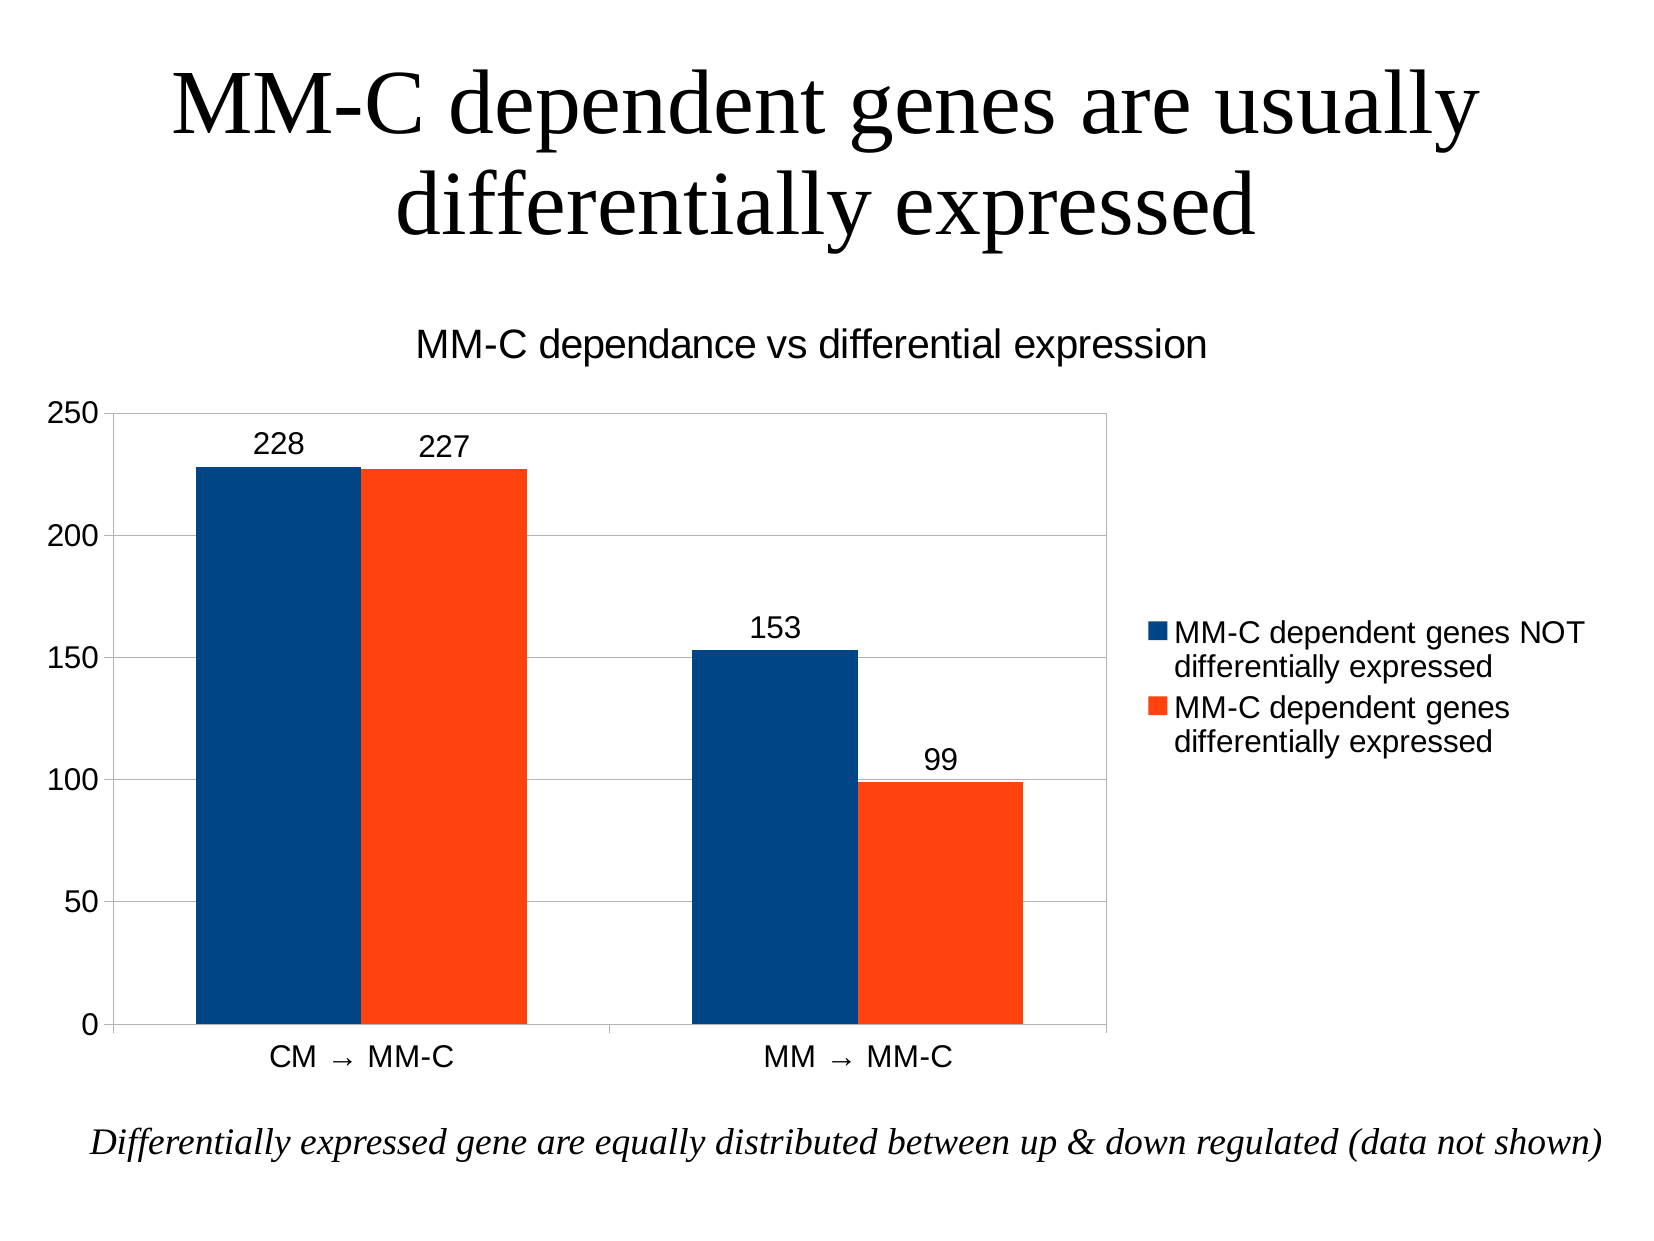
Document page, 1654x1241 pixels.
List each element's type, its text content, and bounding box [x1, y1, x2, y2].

chart [15, 284, 1609, 1090]
text_box Differentially expressed gene are equally distributed between up & down regulated (data not shown) [75, 1113, 1619, 1171]
title MM-C dependent genes are usually differentially expressed [82, 49, 1571, 257]
